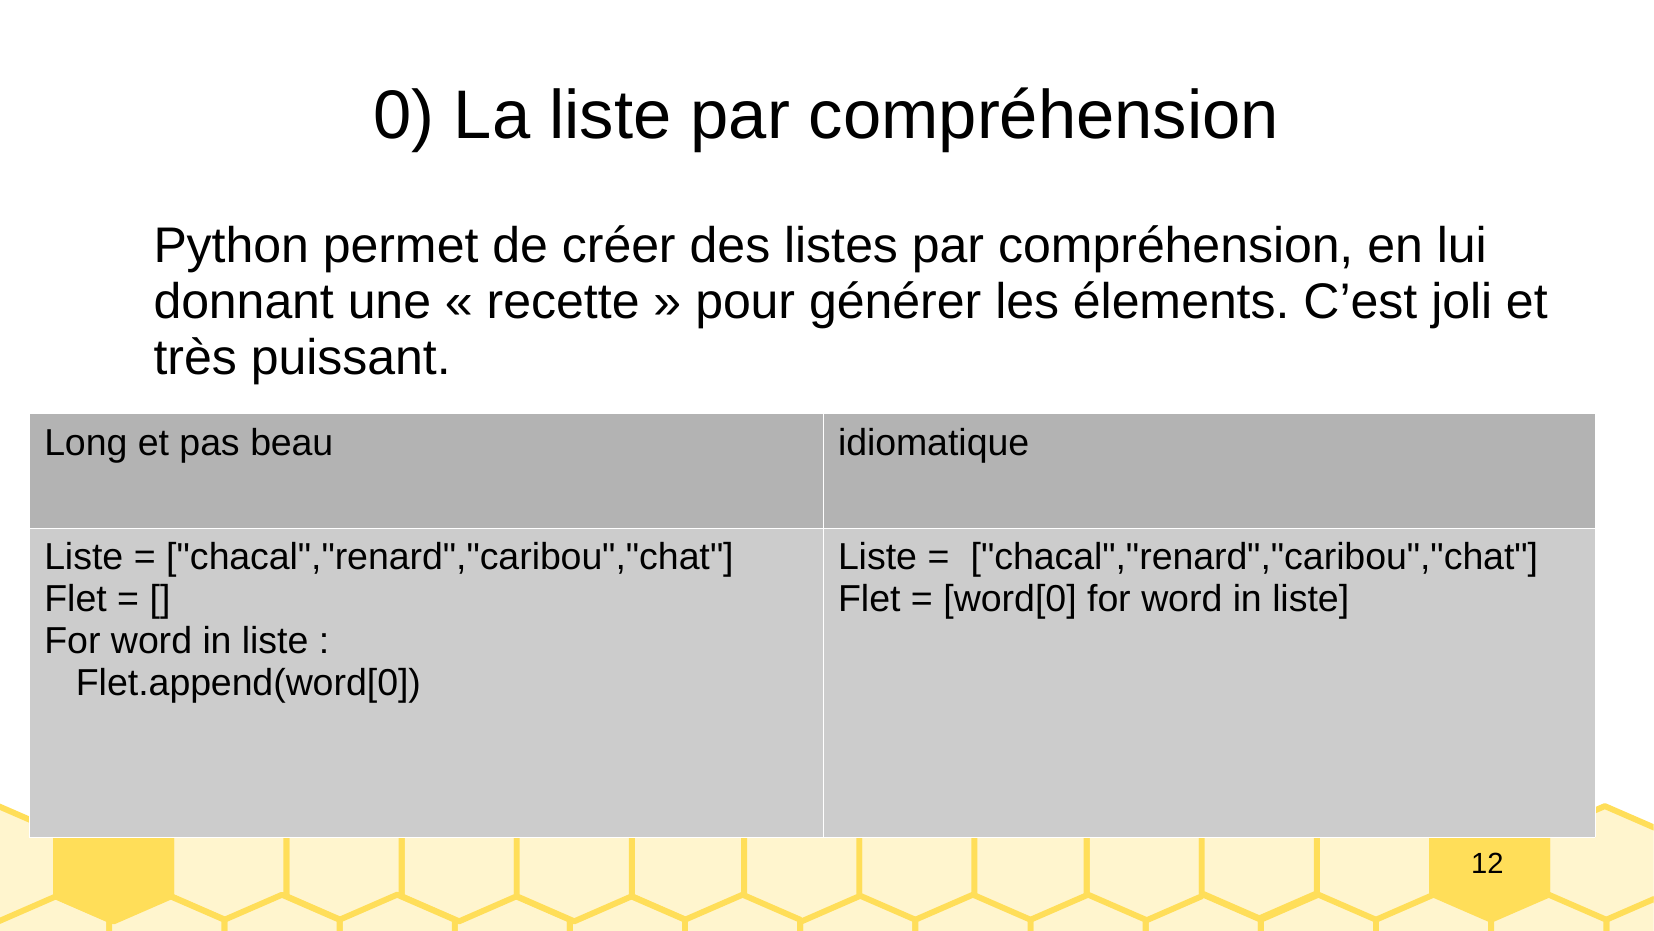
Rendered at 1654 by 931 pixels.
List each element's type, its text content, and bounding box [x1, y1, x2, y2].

table_header Long et pas beau [30, 414, 823, 528]
table_cell Liste = ["chacal","renard","caribou","chat"] Flet = [] For word in liste : Flet.append(word[0]) [30, 529, 823, 837]
table_cell Liste = ["chacal","renard","caribou","chat"] Flet = [word[0] for word in liste] [824, 529, 1595, 837]
table_header idiomatique [824, 414, 1595, 528]
title 0) La liste par compréhension [82, 37, 1571, 193]
list Python permet de créer des listes par compréhension, en lui donnant une « recette » pour générer les élements. C’est joli et très puissant. [82, 217, 1571, 413]
